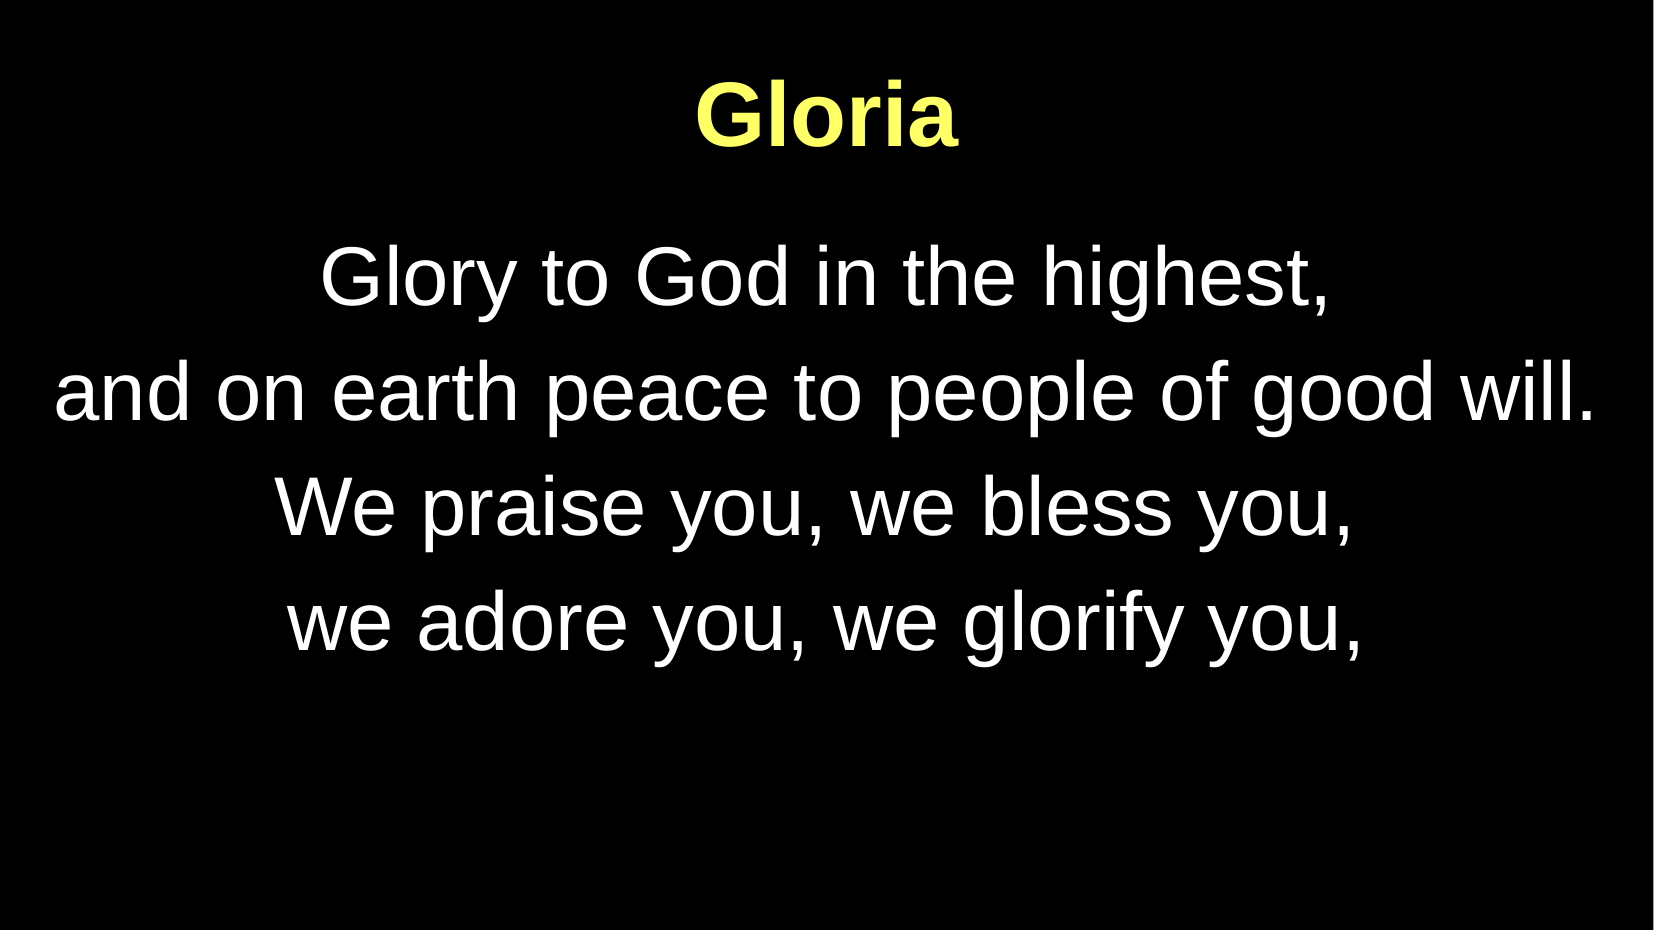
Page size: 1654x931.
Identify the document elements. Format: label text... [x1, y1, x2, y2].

list Glory to God in the highest, and on earth peace to people of good will. We praise you, we bless you, we adore you, we glorify you, [0, 230, 1654, 922]
title Gloria [82, 37, 1571, 193]
